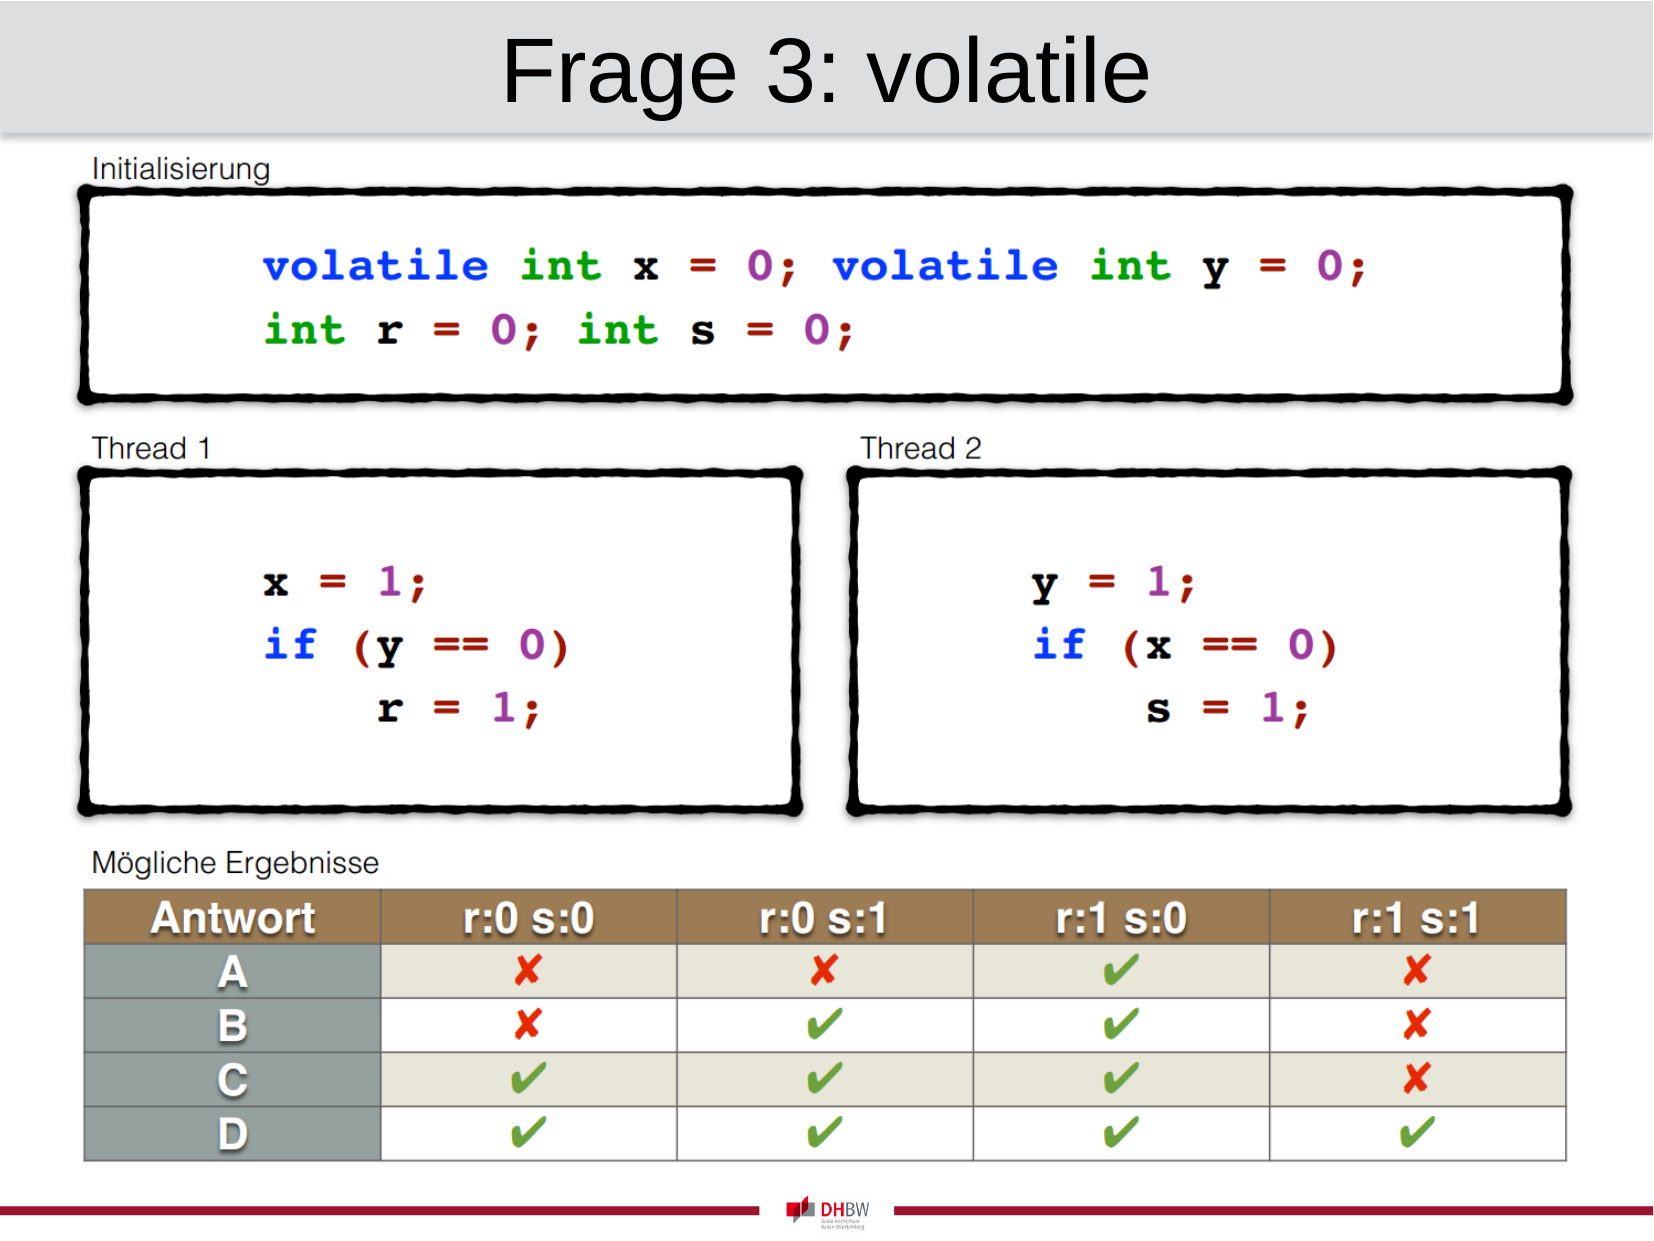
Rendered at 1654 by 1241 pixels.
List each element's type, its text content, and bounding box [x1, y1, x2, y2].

picture [0, 130, 1654, 1237]
text_box Frage 3: volatile [0, 11, 1654, 130]
picture [0, 1, 1654, 11]
